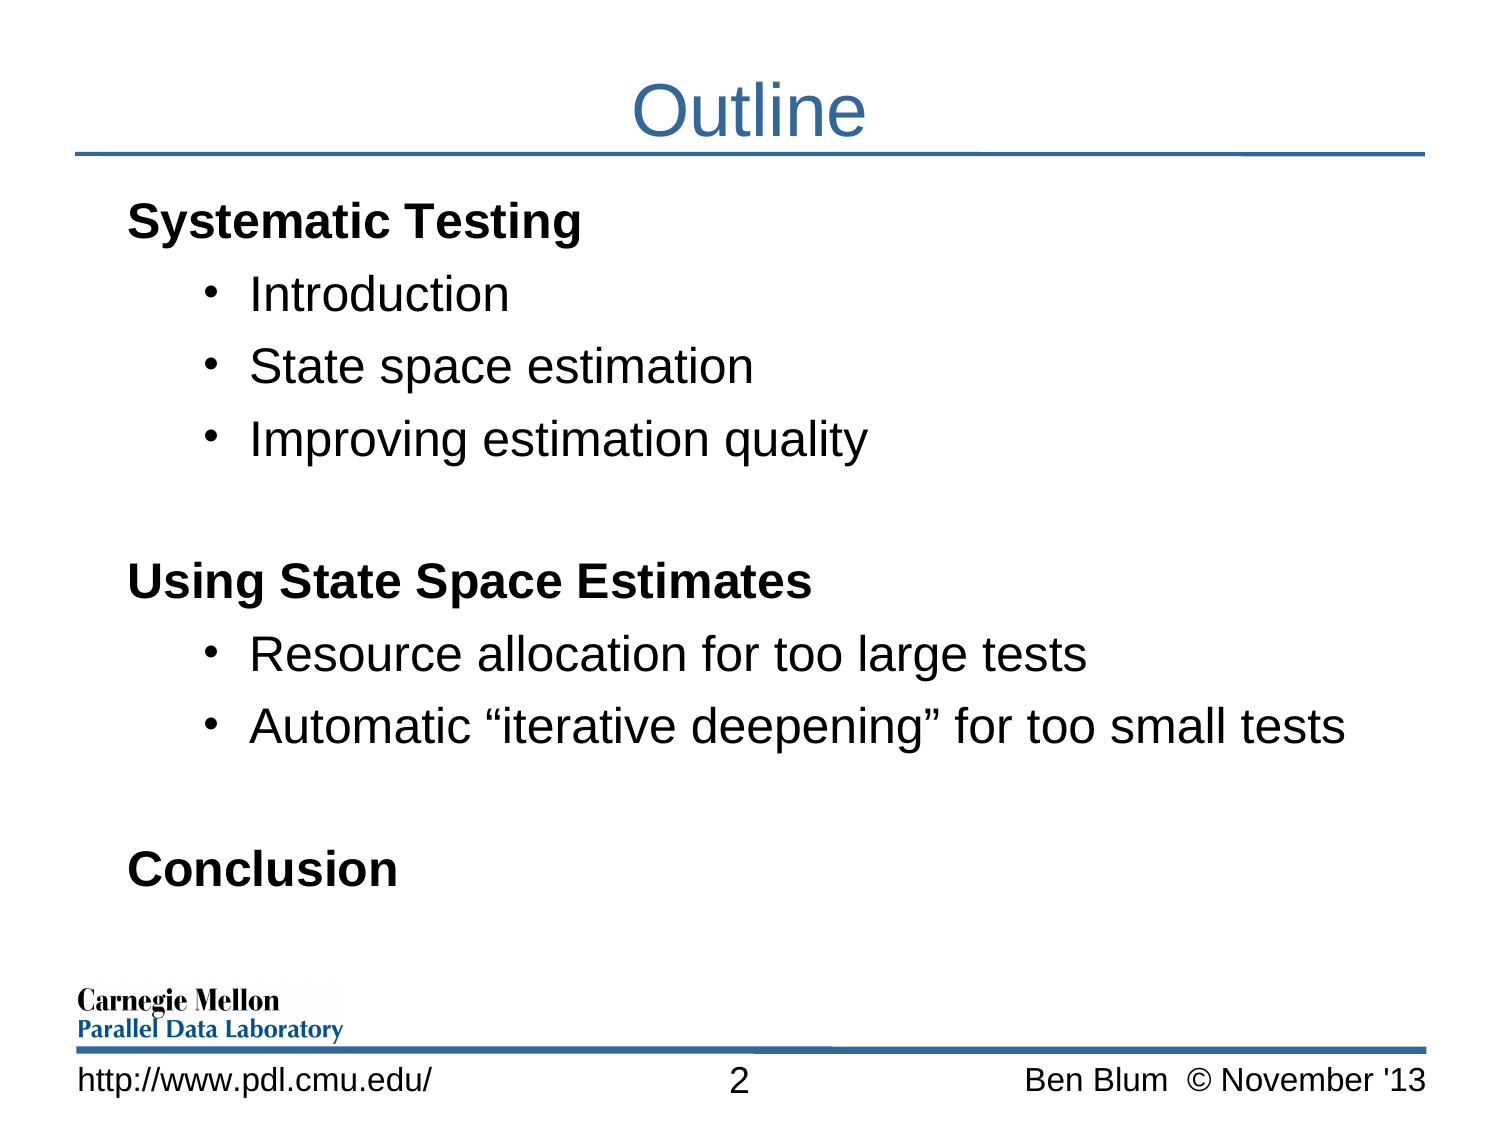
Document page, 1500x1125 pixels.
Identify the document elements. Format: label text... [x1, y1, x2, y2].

picture [77, 979, 343, 1044]
title Outline [112, 50, 1388, 163]
list Systematic Testing Introduction State space estimation Improving estimation quality Using State Space Estimates Resource allocation for too large tests Automatic “iterative deepening” for too small tests Conclusion [112, 181, 1388, 940]
